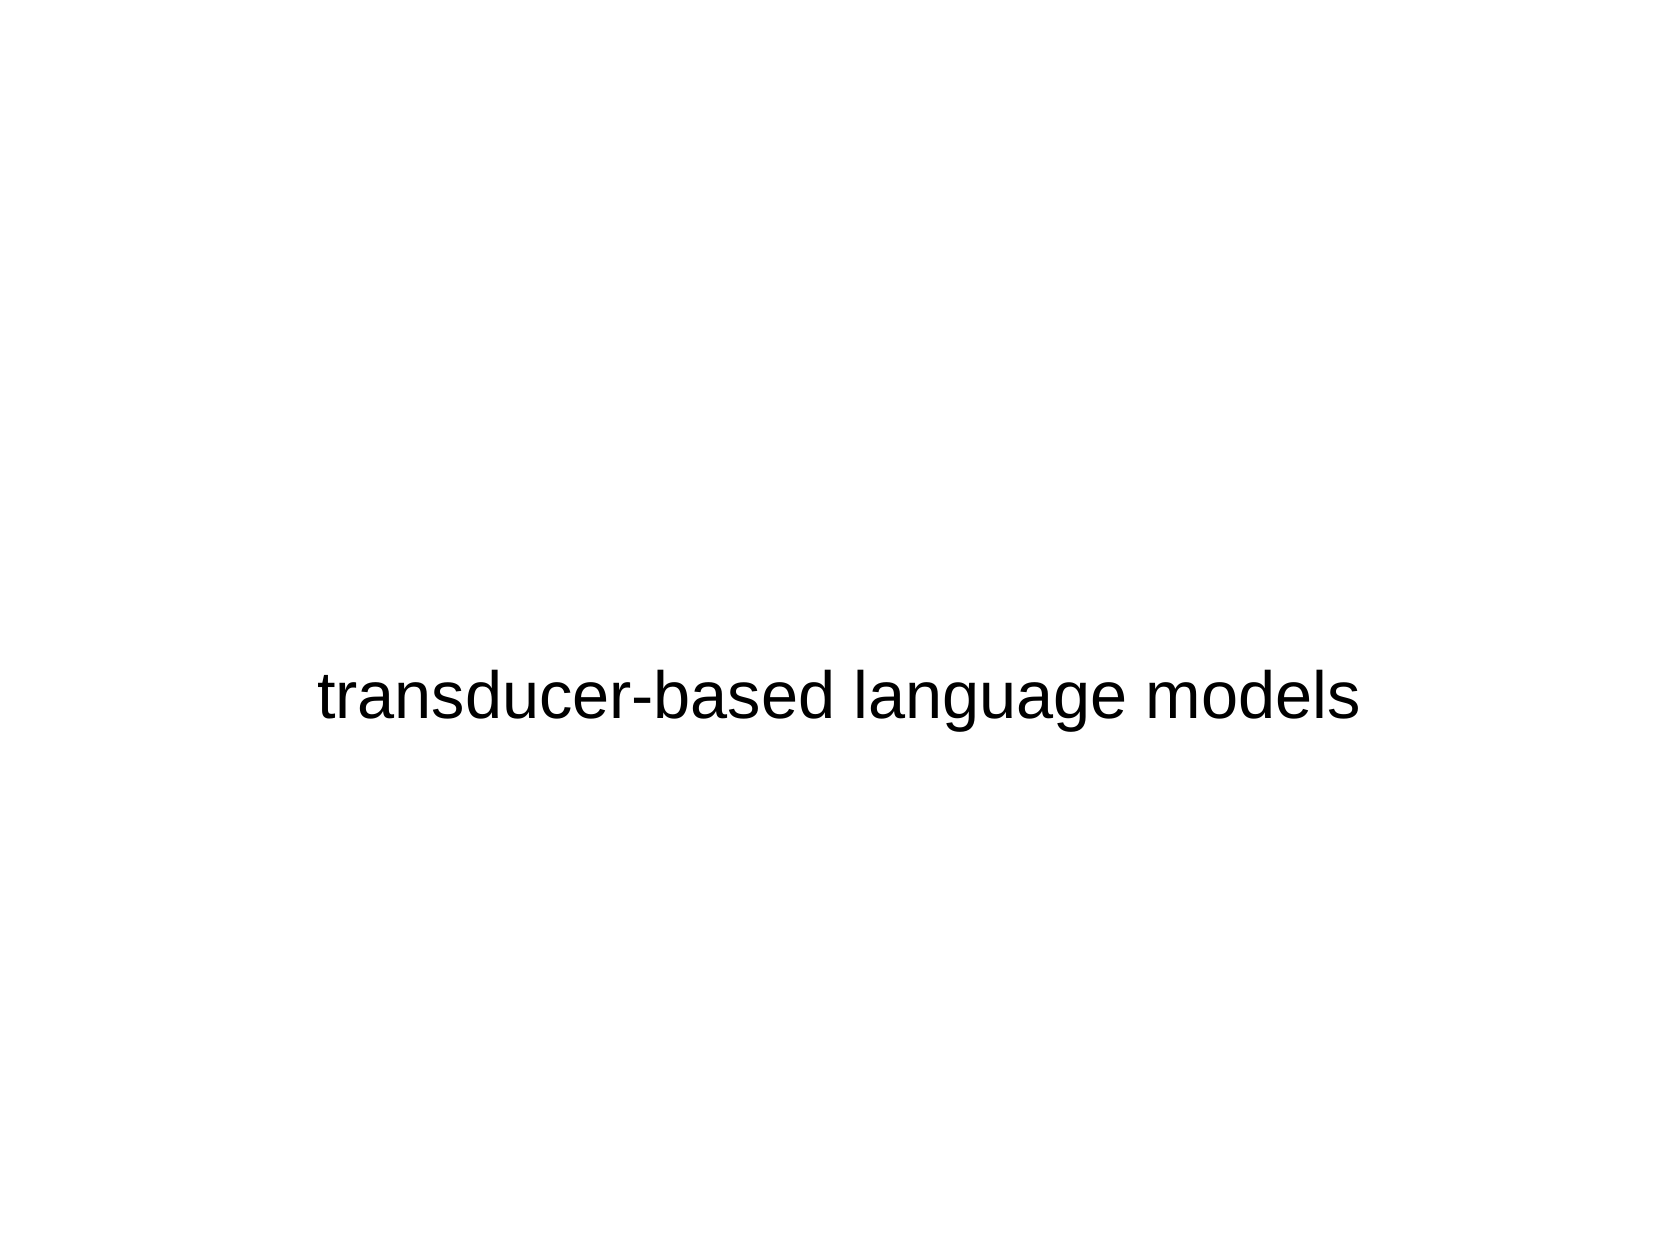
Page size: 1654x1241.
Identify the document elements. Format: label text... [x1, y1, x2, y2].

subtitle transducer-based language models [25, 233, 1654, 1158]
